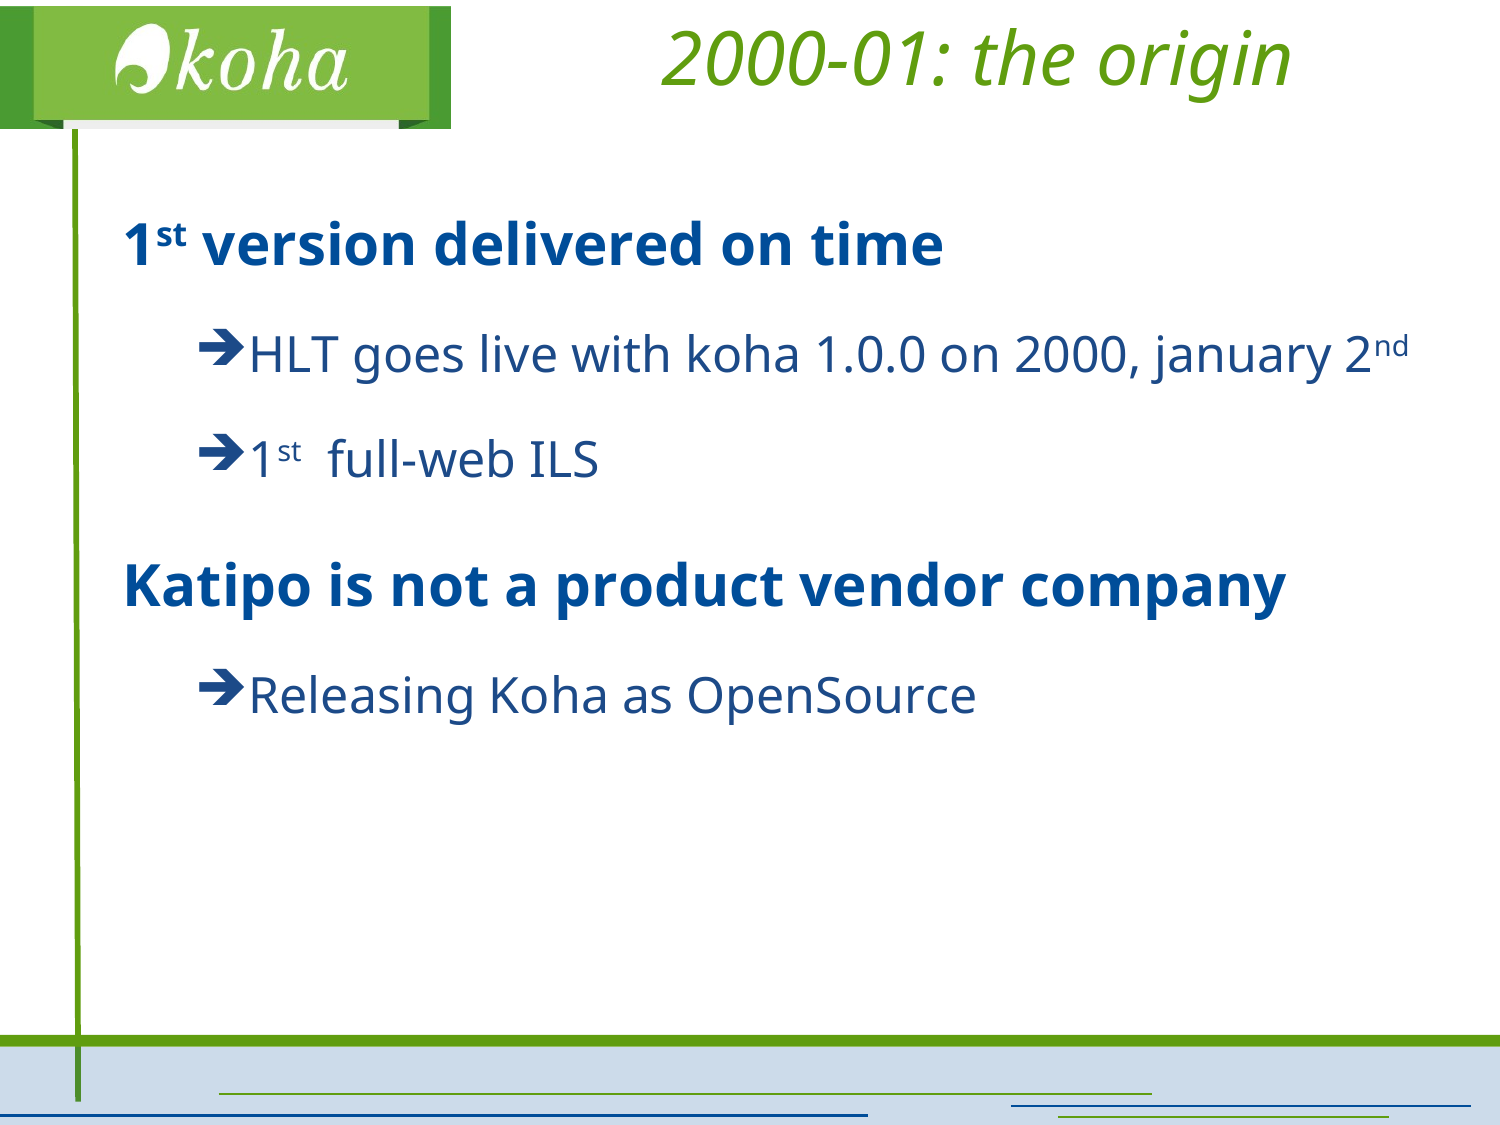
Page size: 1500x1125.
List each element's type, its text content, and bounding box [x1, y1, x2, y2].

title 2000-01: the origin [450, 0, 1500, 113]
list 1st version delivered on time HLT goes live with koha 1.0.0 on 2000, january 2nd 1st full-web ILS Katipo is not a product vendor company Releasing Koha as OpenSource [118, 187, 1463, 971]
picture [0, 0, 451, 129]
